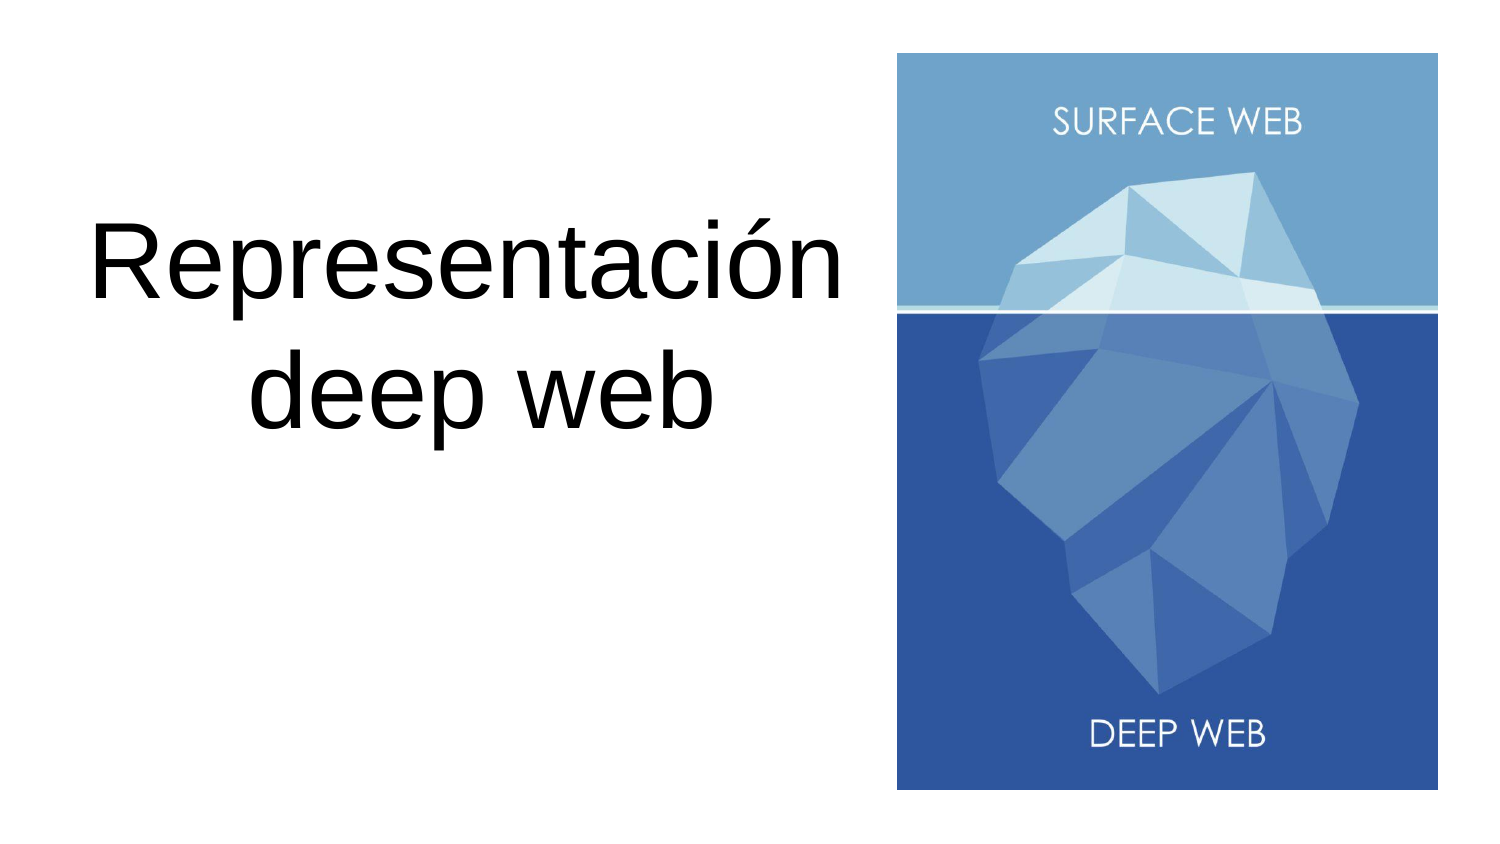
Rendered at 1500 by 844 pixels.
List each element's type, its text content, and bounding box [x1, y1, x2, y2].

title Representación deep web [0, 128, 897, 465]
picture [897, 53, 1438, 790]
